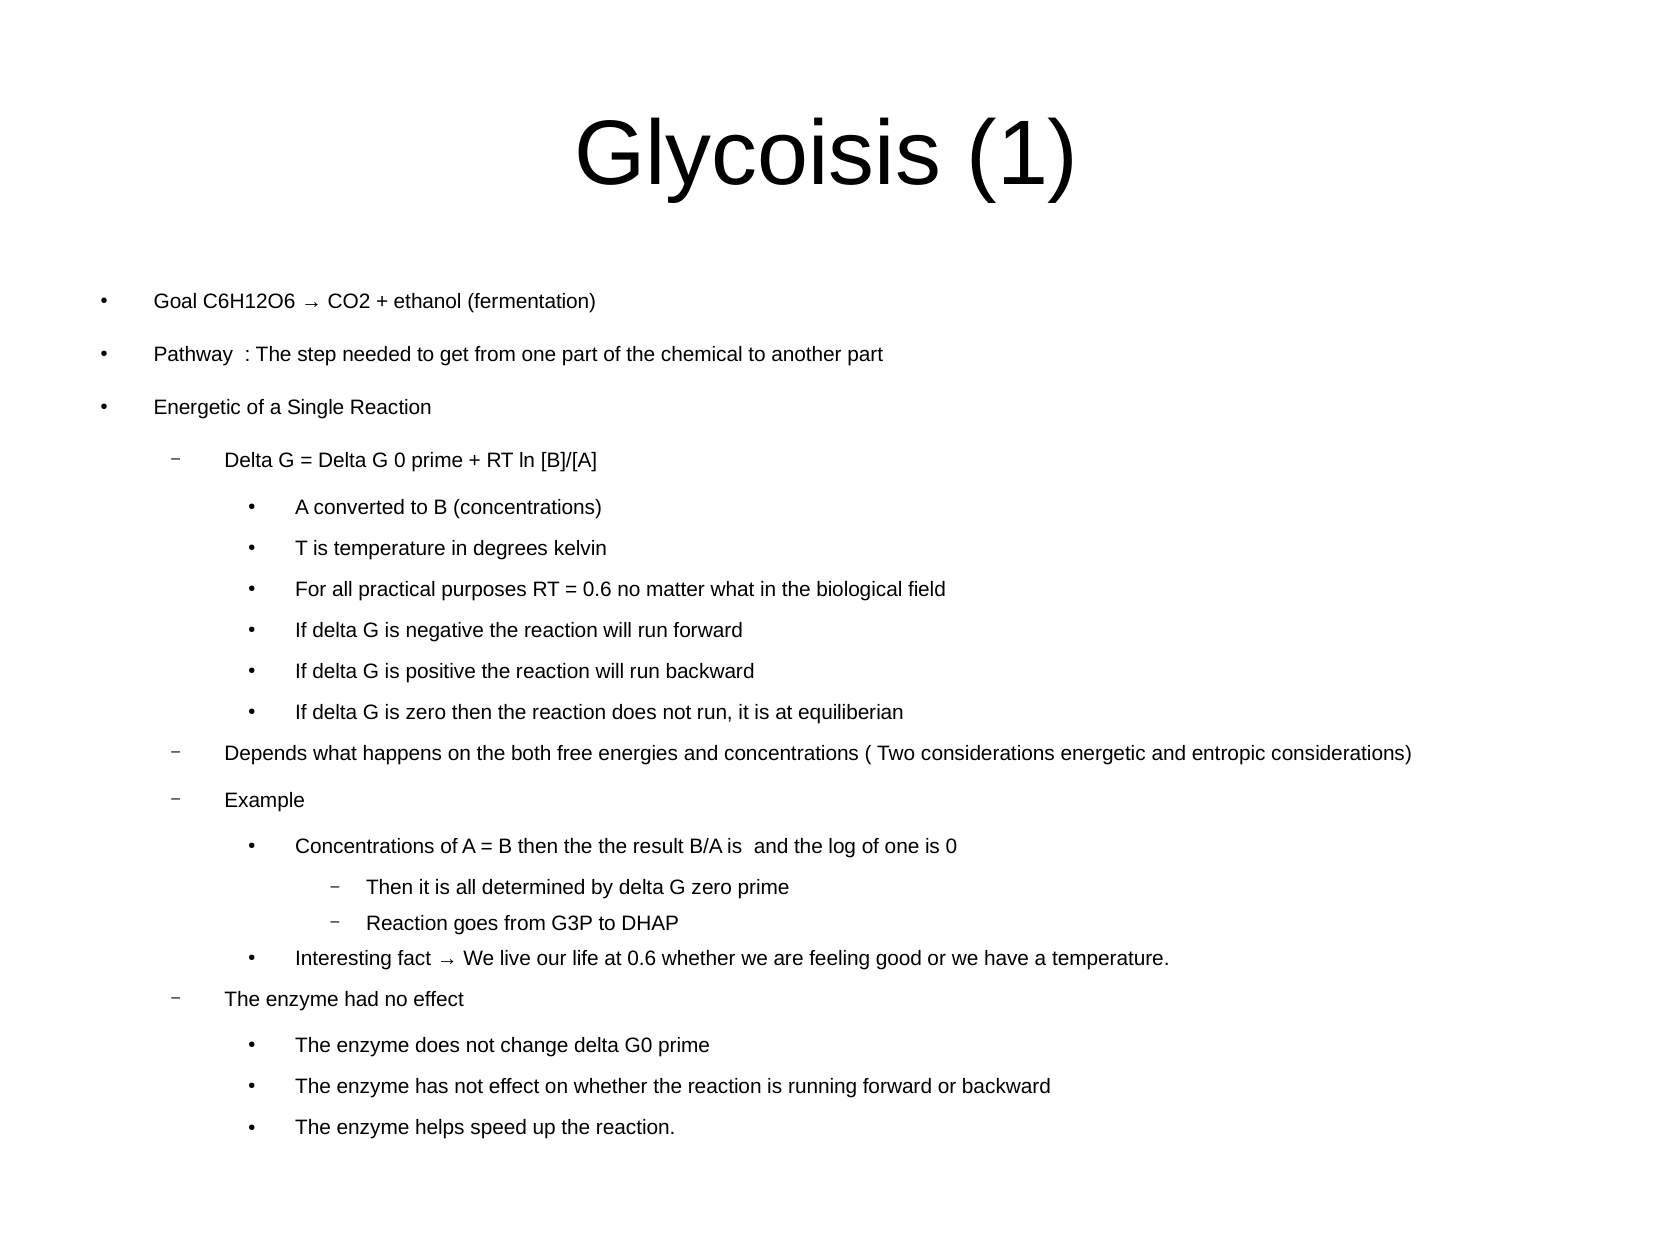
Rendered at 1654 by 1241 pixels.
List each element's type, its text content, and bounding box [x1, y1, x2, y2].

title Glycoisis (1) [82, 49, 1571, 257]
list Goal C6H12O6 → CO2 + ethanol (fermentation) Pathway : The step needed to get from one part of the chemical to another part Energetic of a Single Reaction Delta G = Delta G 0 prime + RT ln [B]/[A] A converted to B (concentrations) T is temperature in degrees kelvin For all practical purposes RT = 0.6 no matter what in the biological field If delta G is negative the reaction will run forward If delta G is positive the reaction will run backward If delta G is zero then the reaction does not run, it is at equiliberian Depends what happens on the both free energies and concentrations ( Two considerations energetic and entropic considerations) Example Concentrations of A = B then the the result B/A is and the log of one is 0 Then it is all determined by delta G zero prime Reaction goes from G3P to DHAP Interesting fact → We live our life at 0.6 whether we are feeling good or we have a temperature. The enzyme had no effect The enzyme does not change delta G0 prime The enzyme has not effect on whether the reaction is running forward or backward The enzyme helps speed up the reaction. [82, 290, 1571, 1216]
